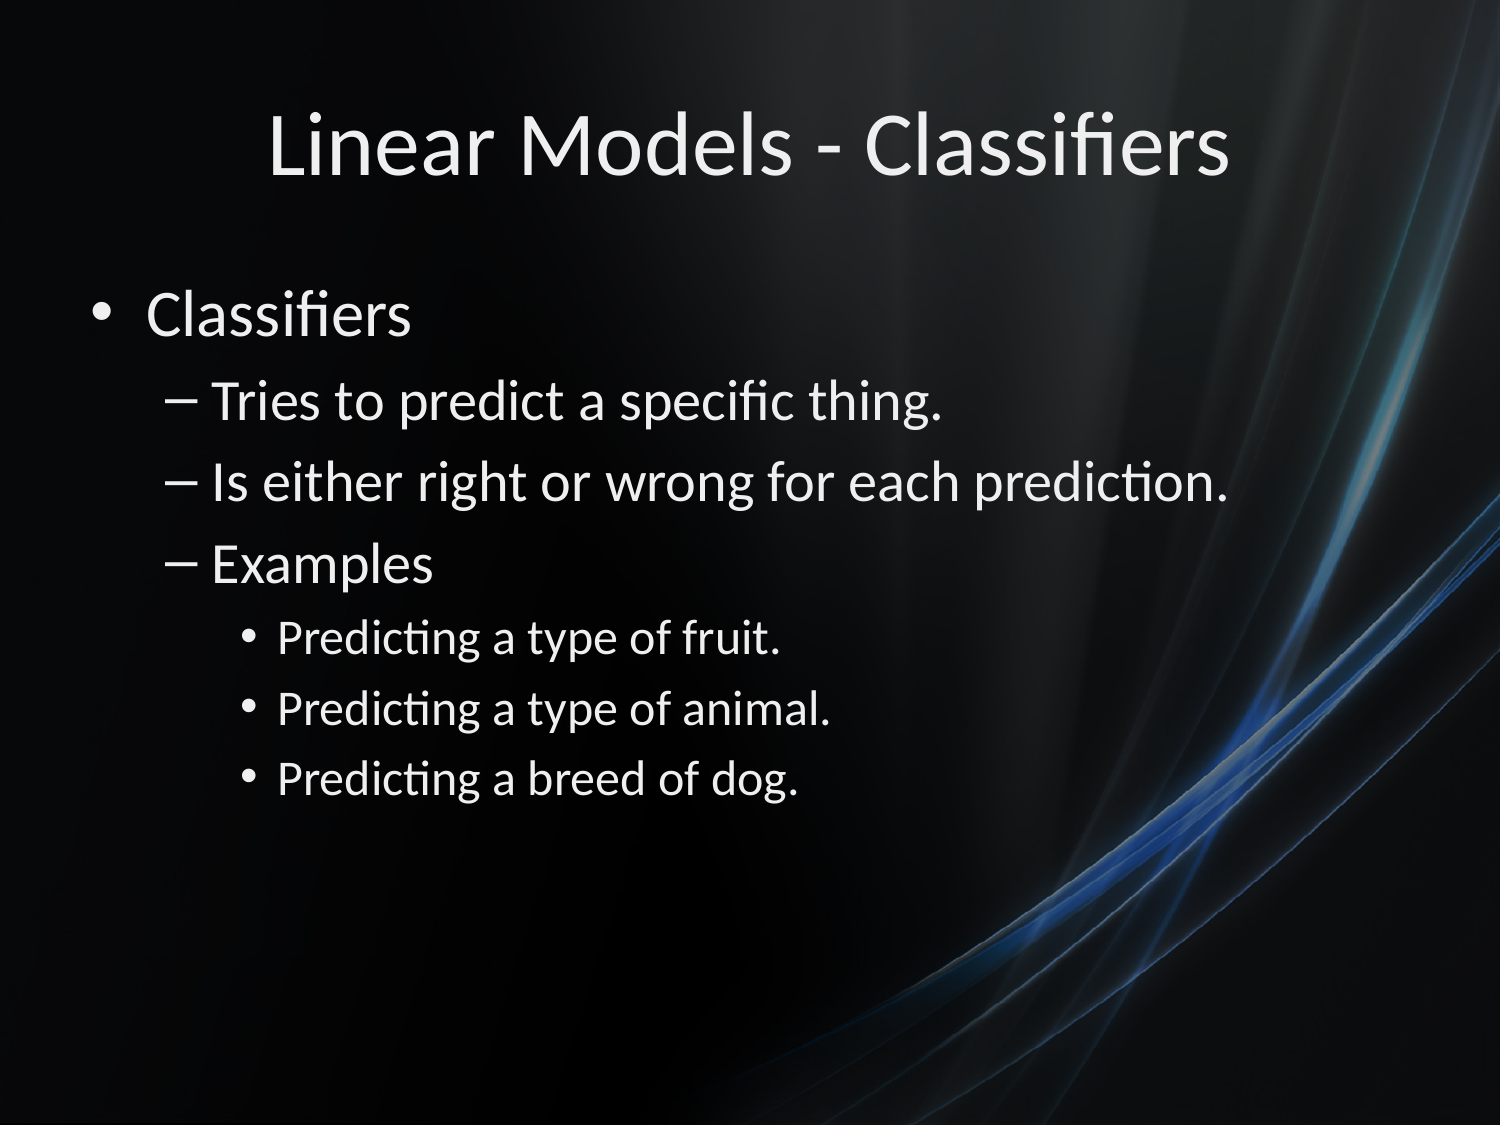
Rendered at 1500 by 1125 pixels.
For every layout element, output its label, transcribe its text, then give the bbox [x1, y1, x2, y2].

picture [0, 0, 1500, 1125]
list Classifiers Tries to predict a specific thing. Is either right or wrong for each prediction. Examples Predicting a type of fruit. Predicting a type of animal. Predicting a breed of dog. [75, 262, 1425, 1005]
title Linear Models - Classifiers [75, 45, 1425, 233]
